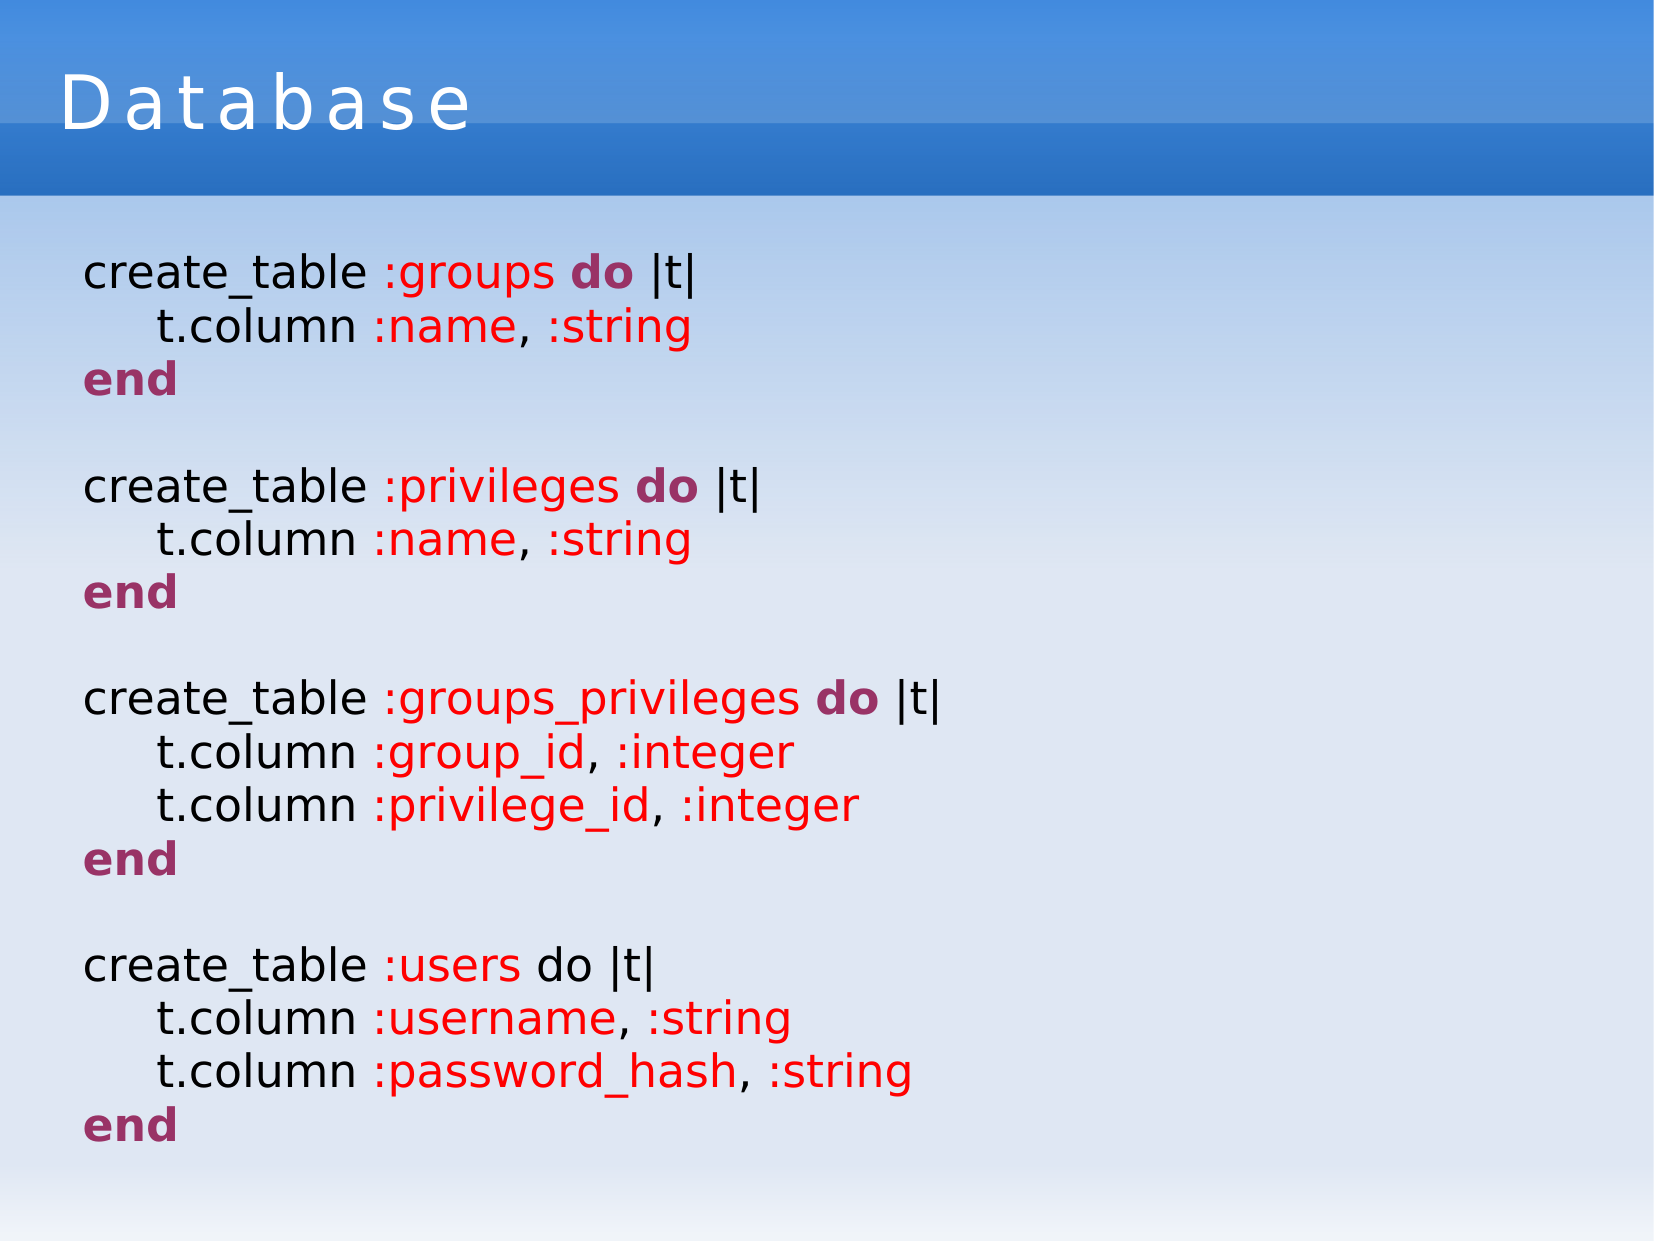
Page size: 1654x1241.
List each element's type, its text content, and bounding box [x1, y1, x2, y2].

picture [0, 0, 1654, 1241]
title Database [59, 36, 1576, 171]
subtitle create_table :groups do |t| t.column :name, :string end create_table :privileges do |t| t.column :name, :string end create_table :groups_privileges do |t| t.column :group_id, :integer t.column :privilege_id, :integer end create_table :users do |t| t.column :username, :string t.column :password_hash, :string end [82, 246, 1571, 1152]
